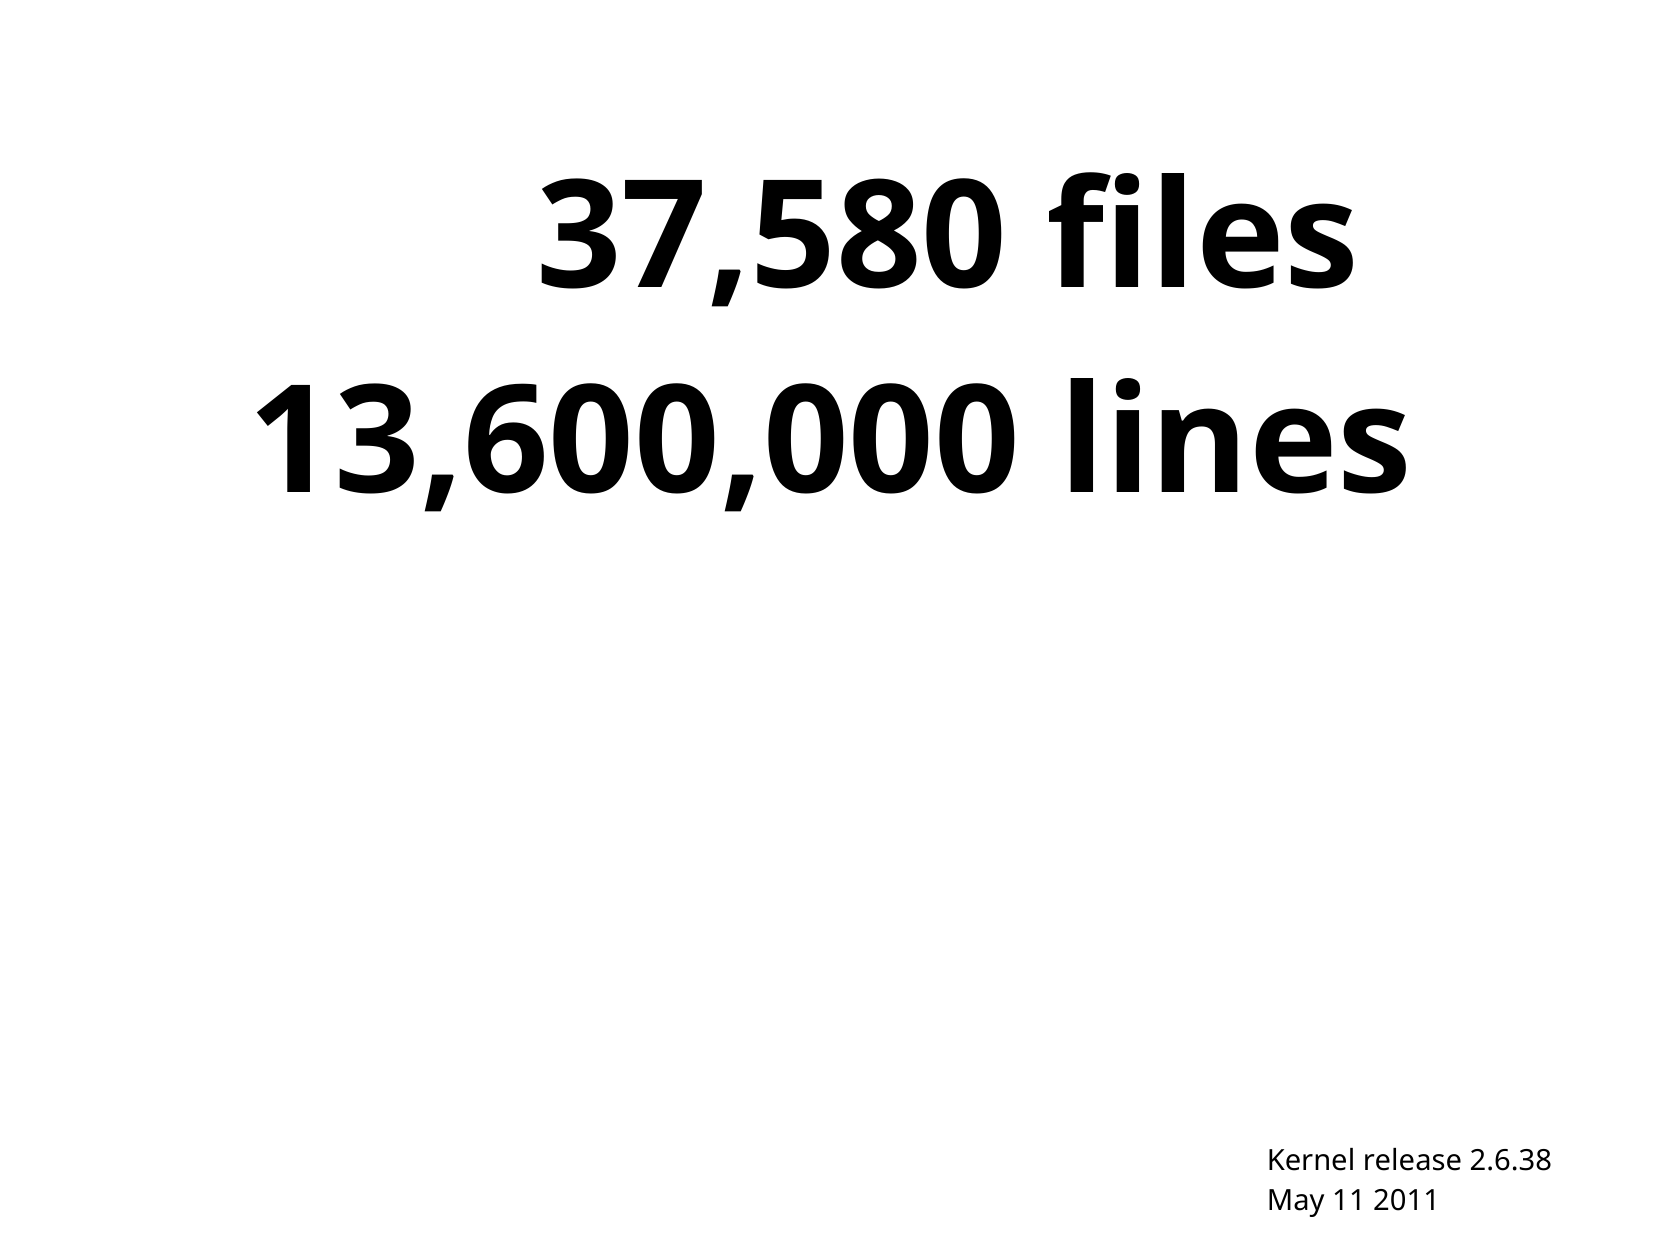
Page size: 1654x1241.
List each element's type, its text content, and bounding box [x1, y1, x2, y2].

text_box Kernel release 2.6.38 May 11 2011 [1252, 1132, 1551, 1218]
text_box 37,580 files 13,600,000 lines [234, 120, 1420, 496]
